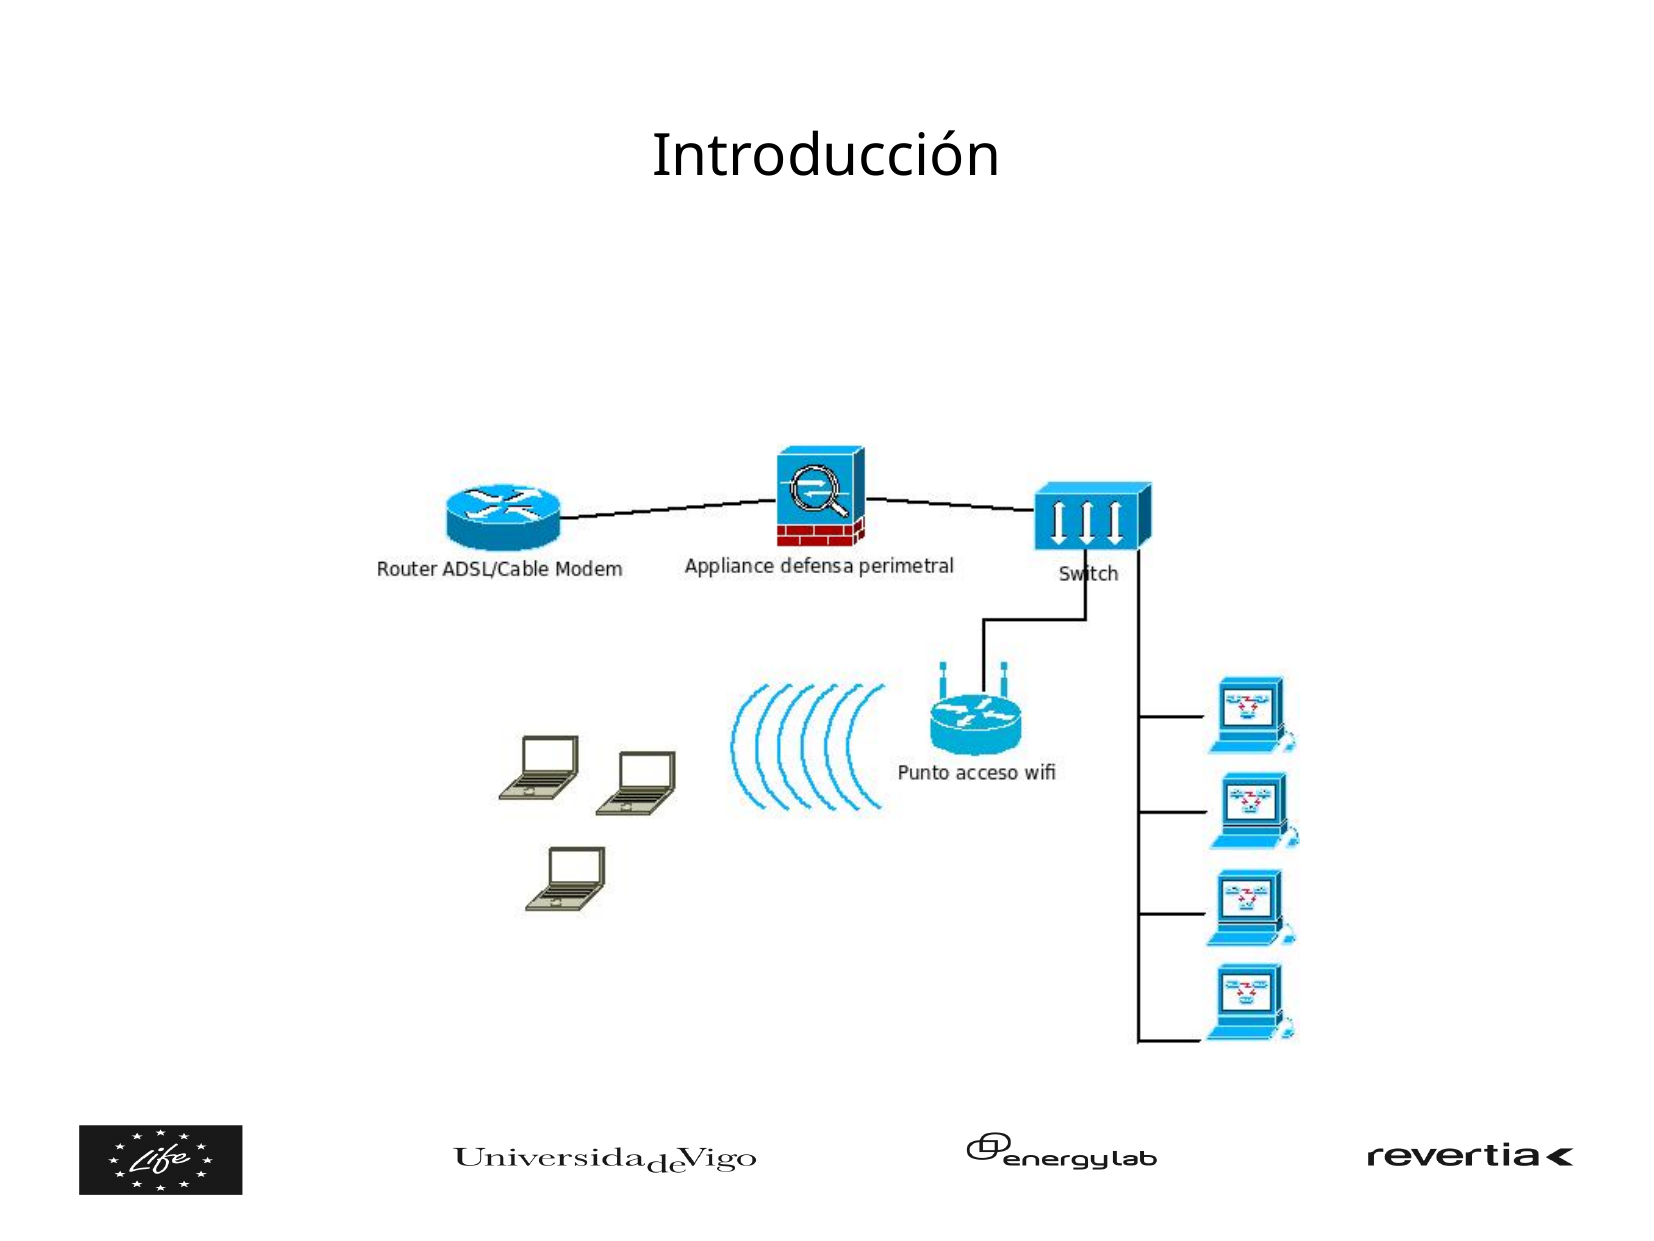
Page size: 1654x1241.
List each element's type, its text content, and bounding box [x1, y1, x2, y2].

title Introducción [82, 49, 1571, 257]
picture [0, 443, 1654, 1241]
